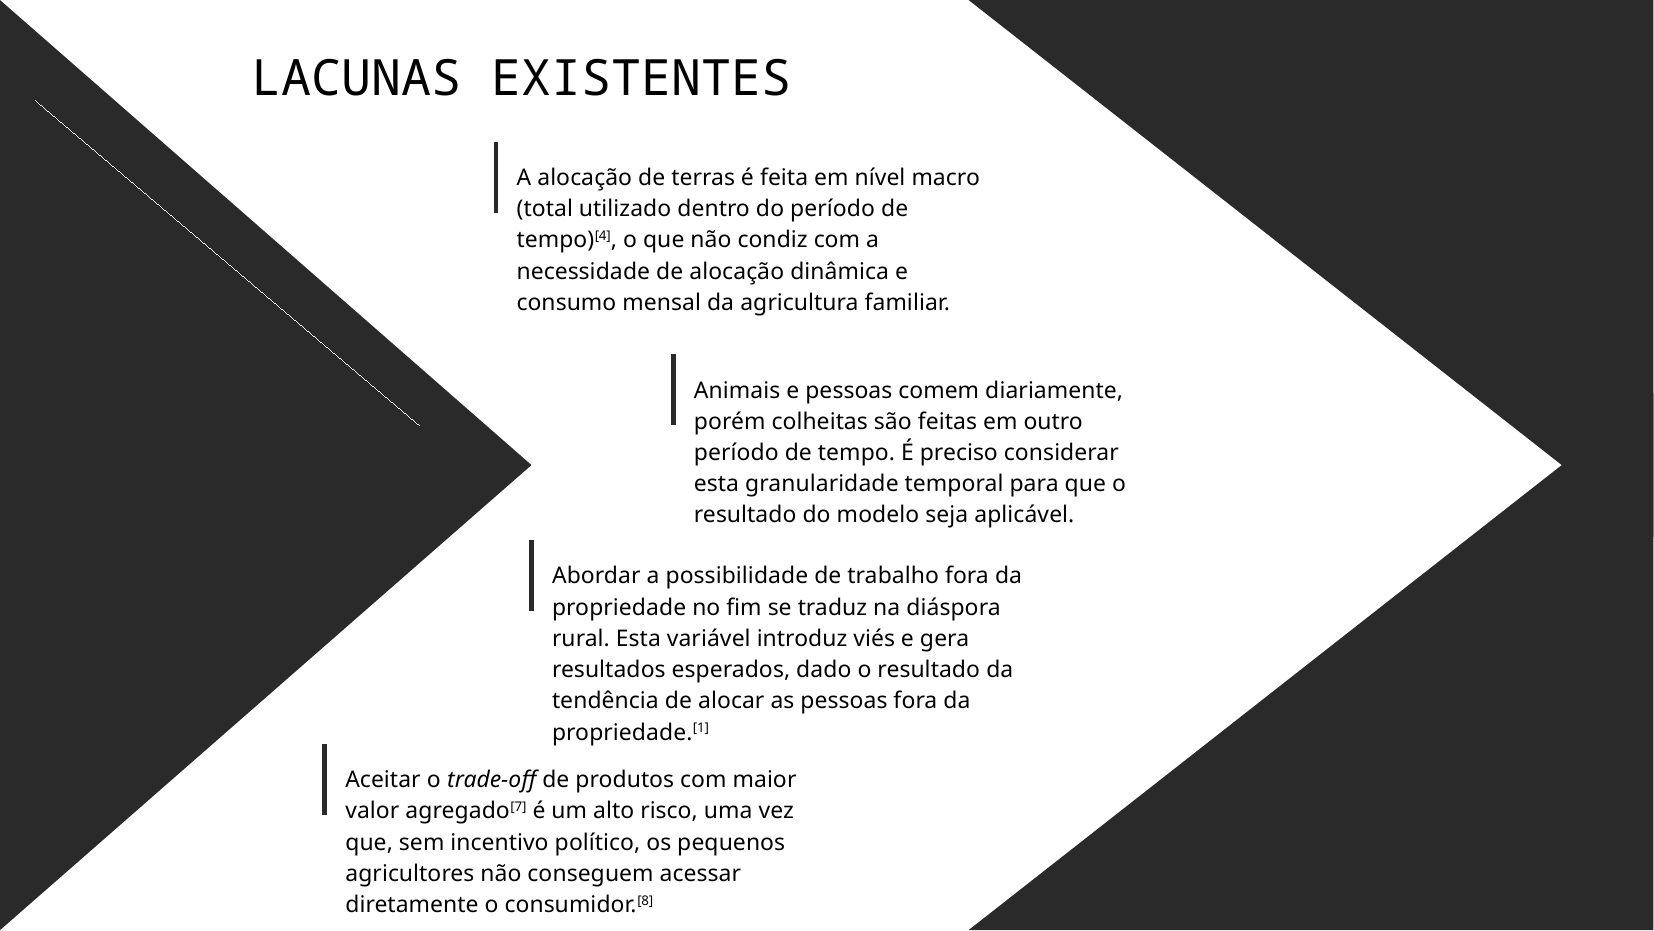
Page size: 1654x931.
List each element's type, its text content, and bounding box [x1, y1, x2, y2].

text_box [968, 0, 1654, 931]
text_box Abordar a possibilidade de trabalho fora da propriedade no fim se traduz na diáspora rural. Esta variável introduz viés e gera resultados esperados, dado o resultado da tendência de alocar as pessoas fora da propriedade.[1] [537, 552, 1040, 734]
text_box [0, 0, 532, 931]
text_box LACUNAS EXISTENTES [236, 35, 857, 119]
text_box Aceitar o trade-off de produtos com maior valor agregado[7] é um alto risco, uma vez que, sem incentivo político, os pequenos agricultores não conseguem acessar diretamente o consumidor.[8] [330, 755, 833, 919]
text_box Animais e pessoas comem diariamente, porém colheitas são feitas em outro período de tempo. É preciso considerar esta granularidade temporal para que o resultado do modelo seja aplicável. [679, 366, 1182, 529]
text_box A alocação de terras é feita em nível macro (total utilizado dentro do período de tempo)[4], o que não condiz com a necessidade de alocação dinâmica e consumo mensal da agricultura familiar. [501, 153, 1004, 316]
